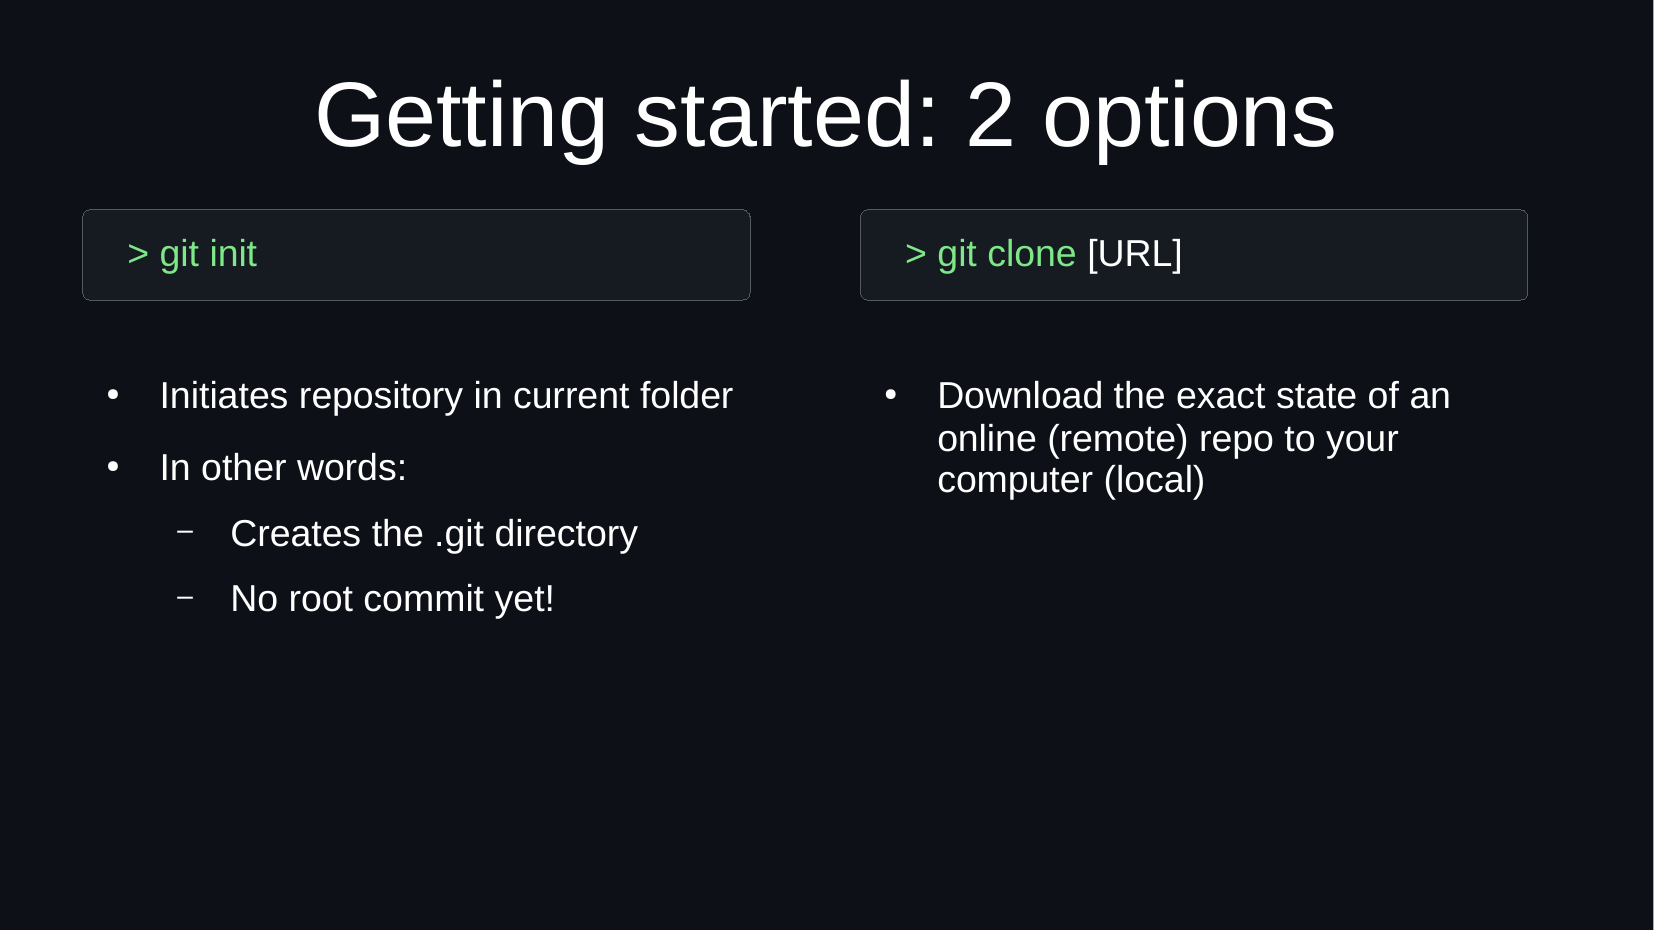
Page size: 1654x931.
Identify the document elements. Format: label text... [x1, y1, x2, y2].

text_box > git clone [URL] [890, 225, 1491, 282]
list Download the exact state of an online (remote) repo to your computer (local) [866, 375, 1528, 863]
text_box [860, 209, 1528, 301]
text_box [82, 209, 751, 301]
text_box > git init [112, 225, 713, 282]
list Initiates repository in current folder In other words: Creates the .git directory No root commit yet! [88, 375, 751, 863]
title Getting started: 2 options [82, 37, 1571, 193]
